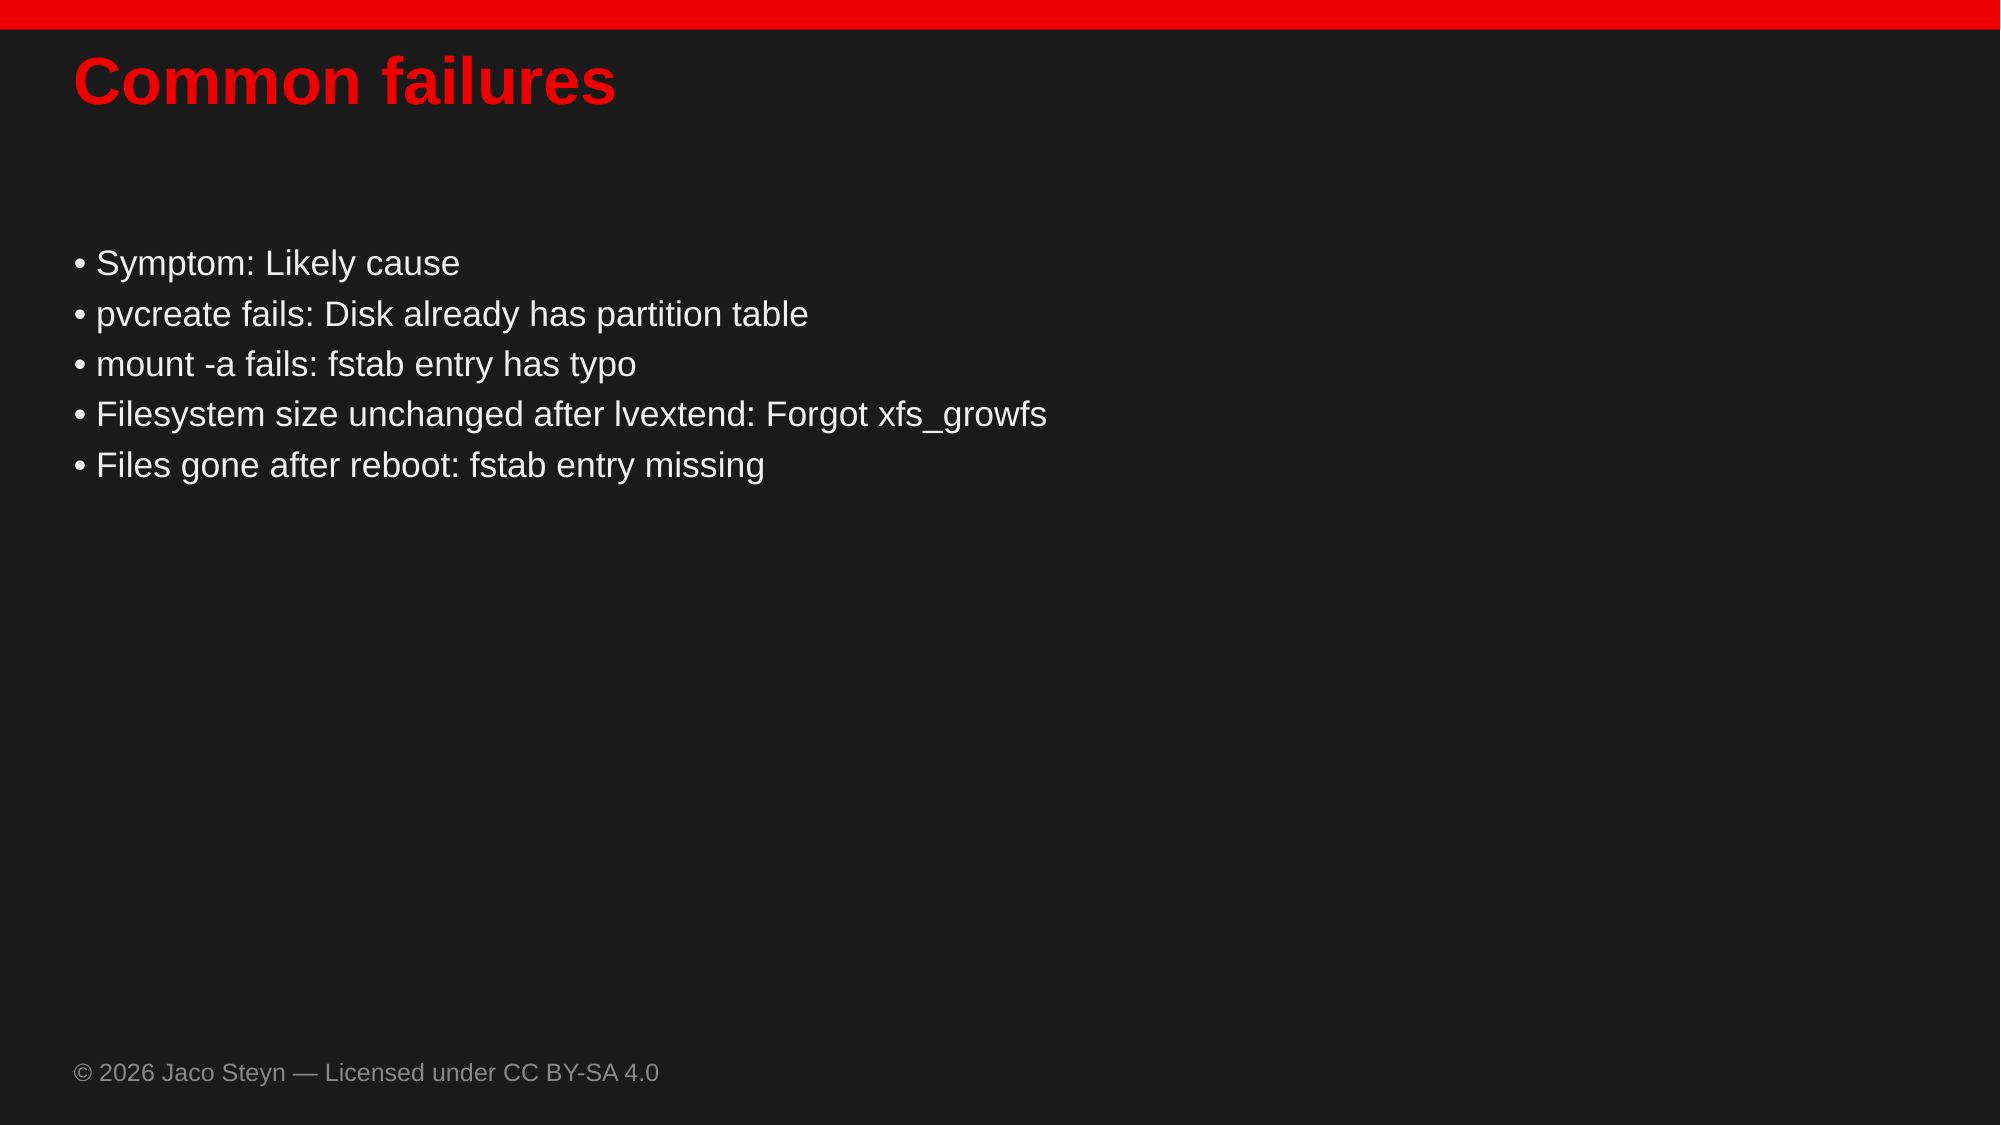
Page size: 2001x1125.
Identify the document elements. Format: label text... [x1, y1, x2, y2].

text_box Common failures [59, 36, 1942, 208]
text_box © 2026 Jaco Steyn — Licensed under CC BY-SA 4.0 [59, 1051, 1942, 1093]
text_box • Symptom: Likely cause • pvcreate fails: Disk already has partition table • mount -a fails: fstab entry has typo • Filesystem size unchanged after lvextend: Forgot xfs_growfs • Files gone after reboot: fstab entry missing [59, 236, 1942, 1037]
text_box [0, 0, 2001, 30]
